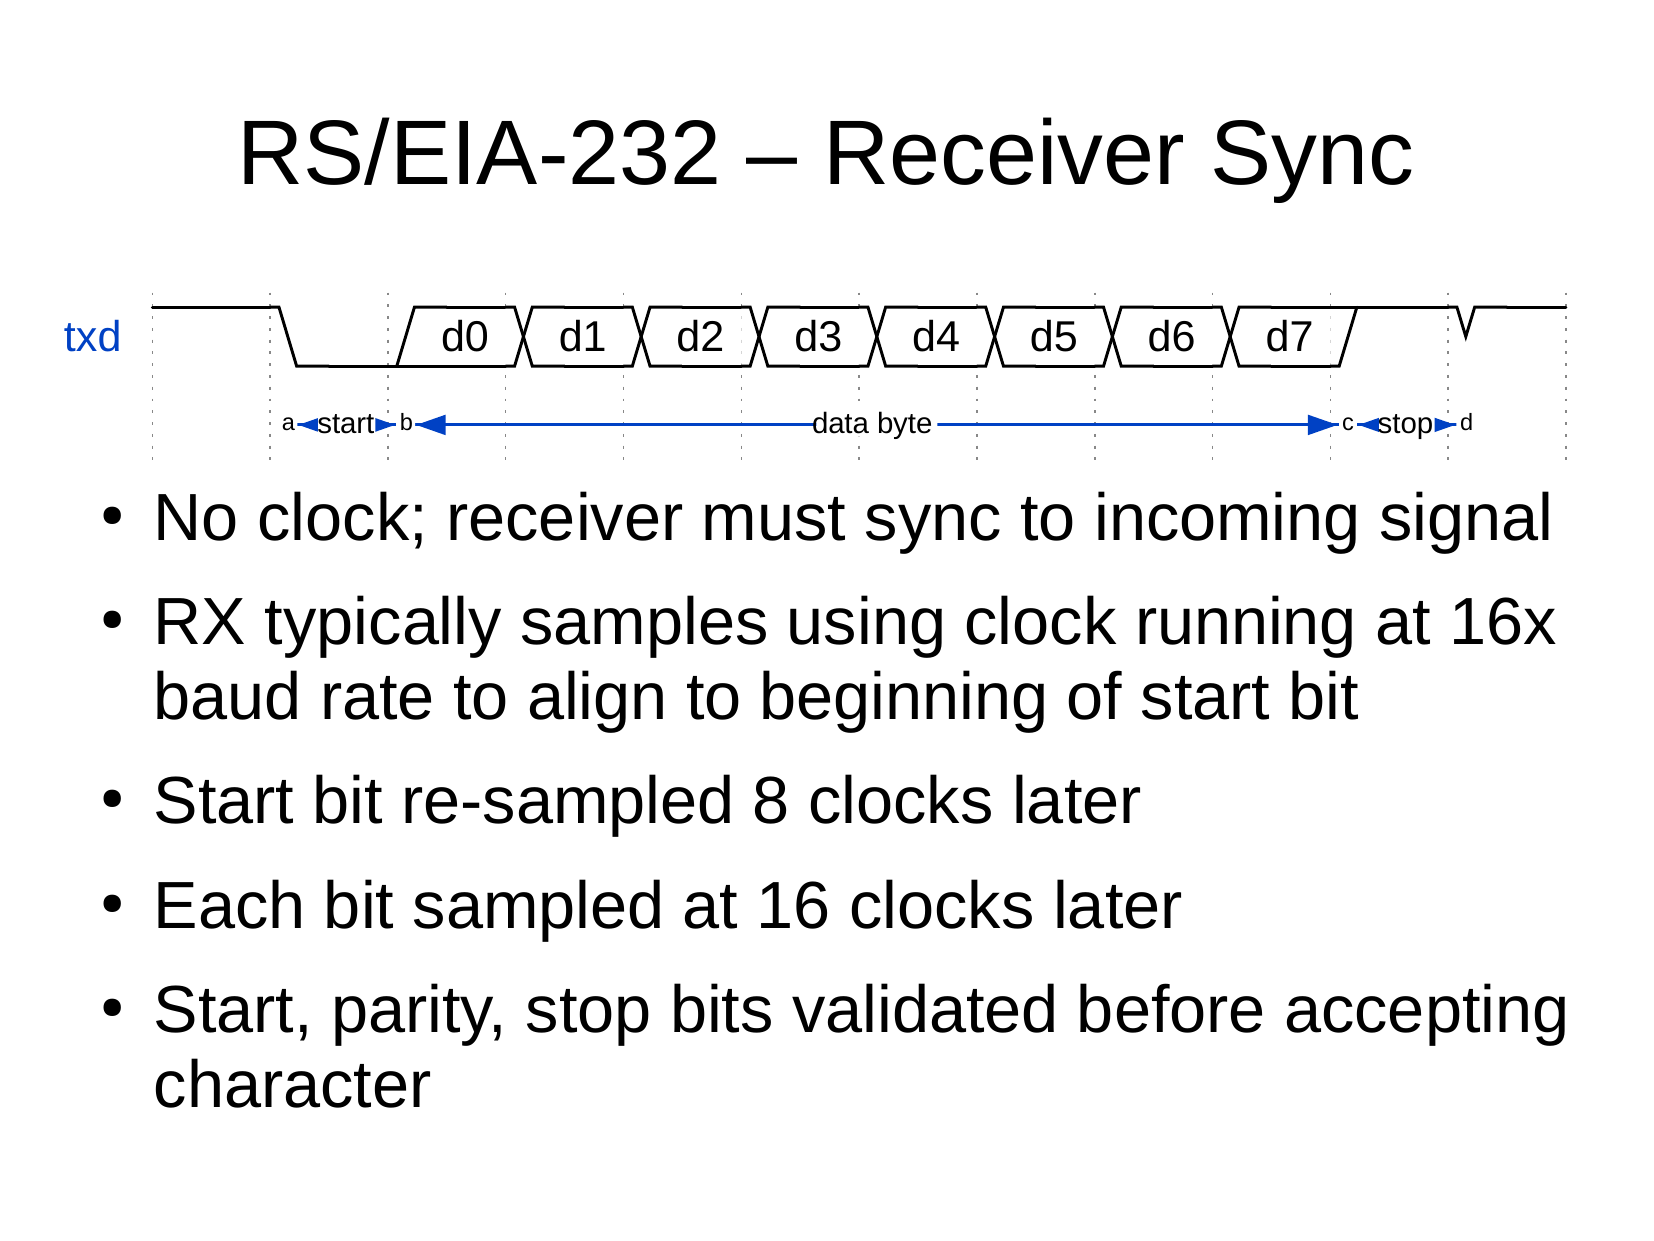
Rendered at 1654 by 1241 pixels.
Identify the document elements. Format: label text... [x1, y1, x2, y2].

list No clock; receiver must sync to incoming signal RX typically samples using clock running at 16x baud rate to align to beginning of start bit Start bit re-sampled 8 clocks later Each bit sampled at 16 clocks later Start, parity, stop bits validated before accepting character [82, 480, 1571, 1171]
picture [33, 291, 1624, 468]
title RS/EIA-232 – Receiver Sync [82, 49, 1571, 257]
